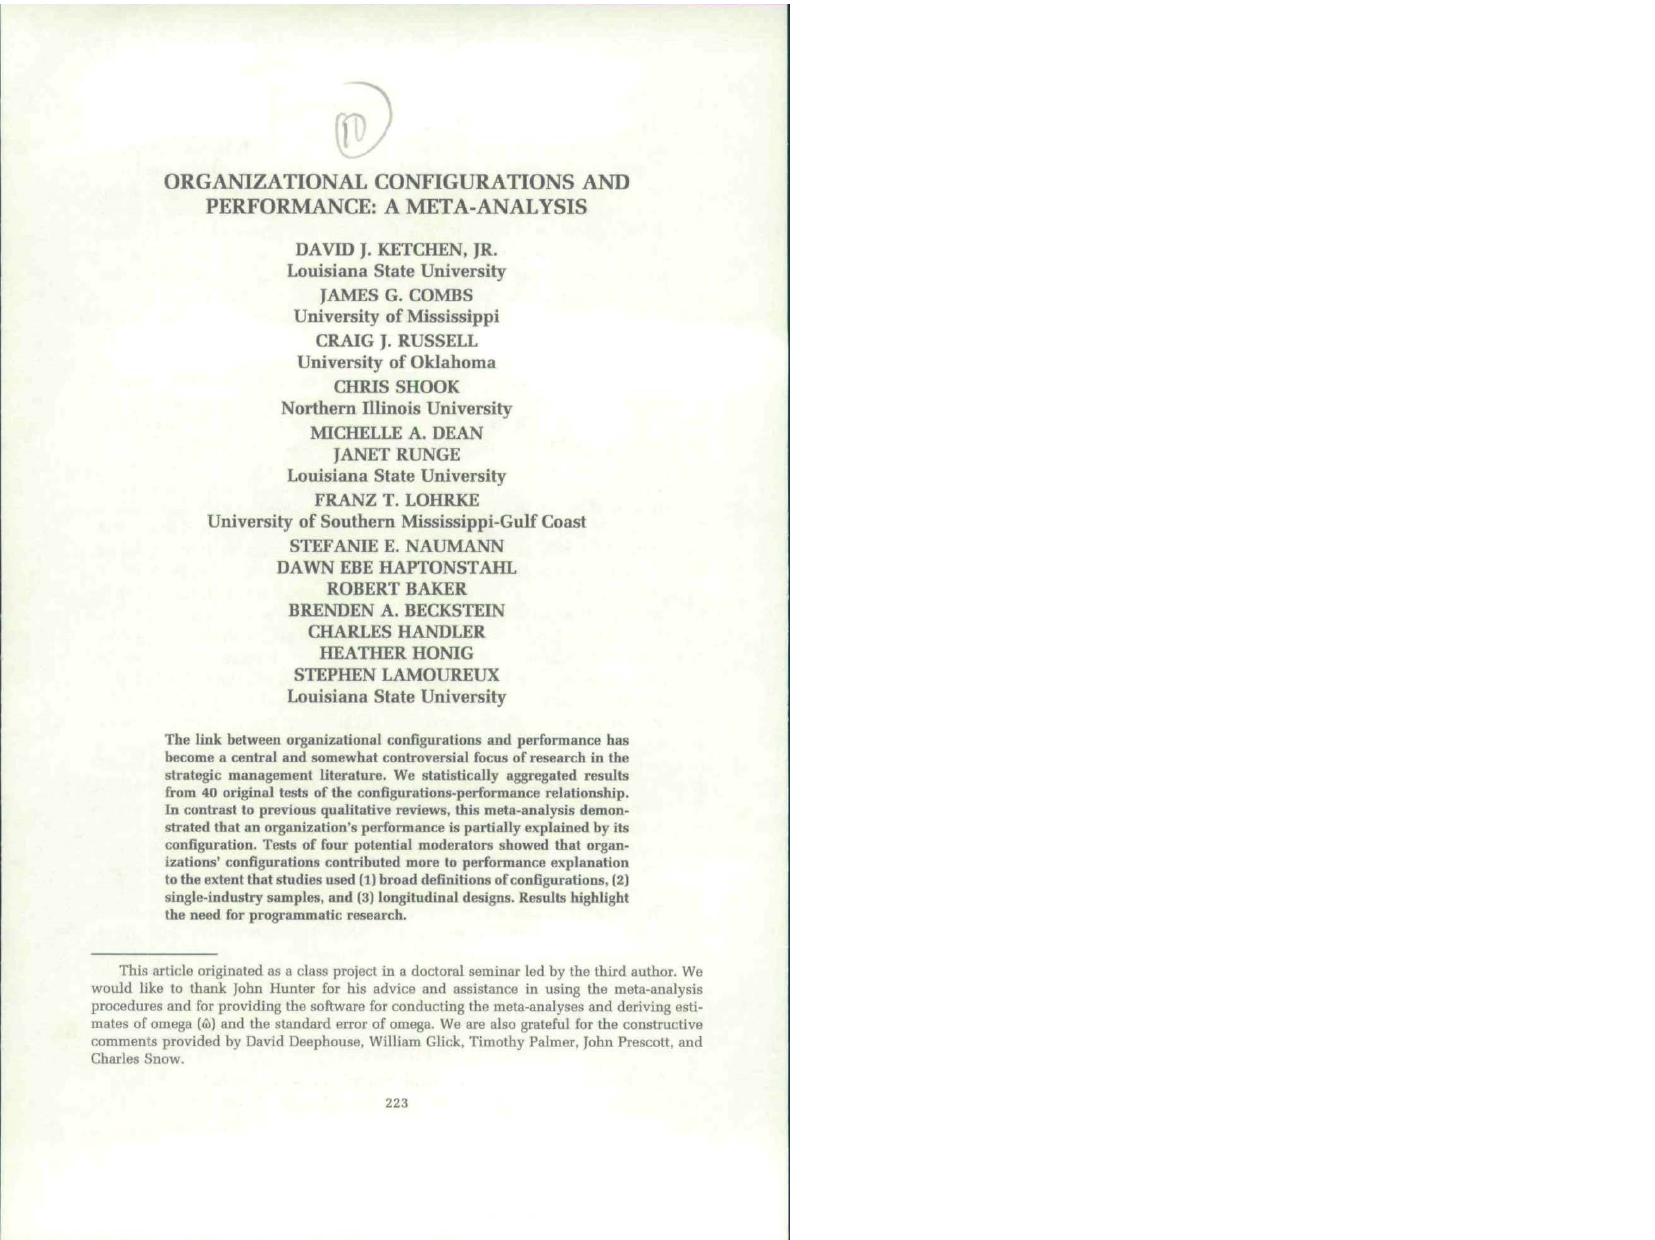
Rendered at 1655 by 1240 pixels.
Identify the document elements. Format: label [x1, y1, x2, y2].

picture [0, 4, 790, 1240]
